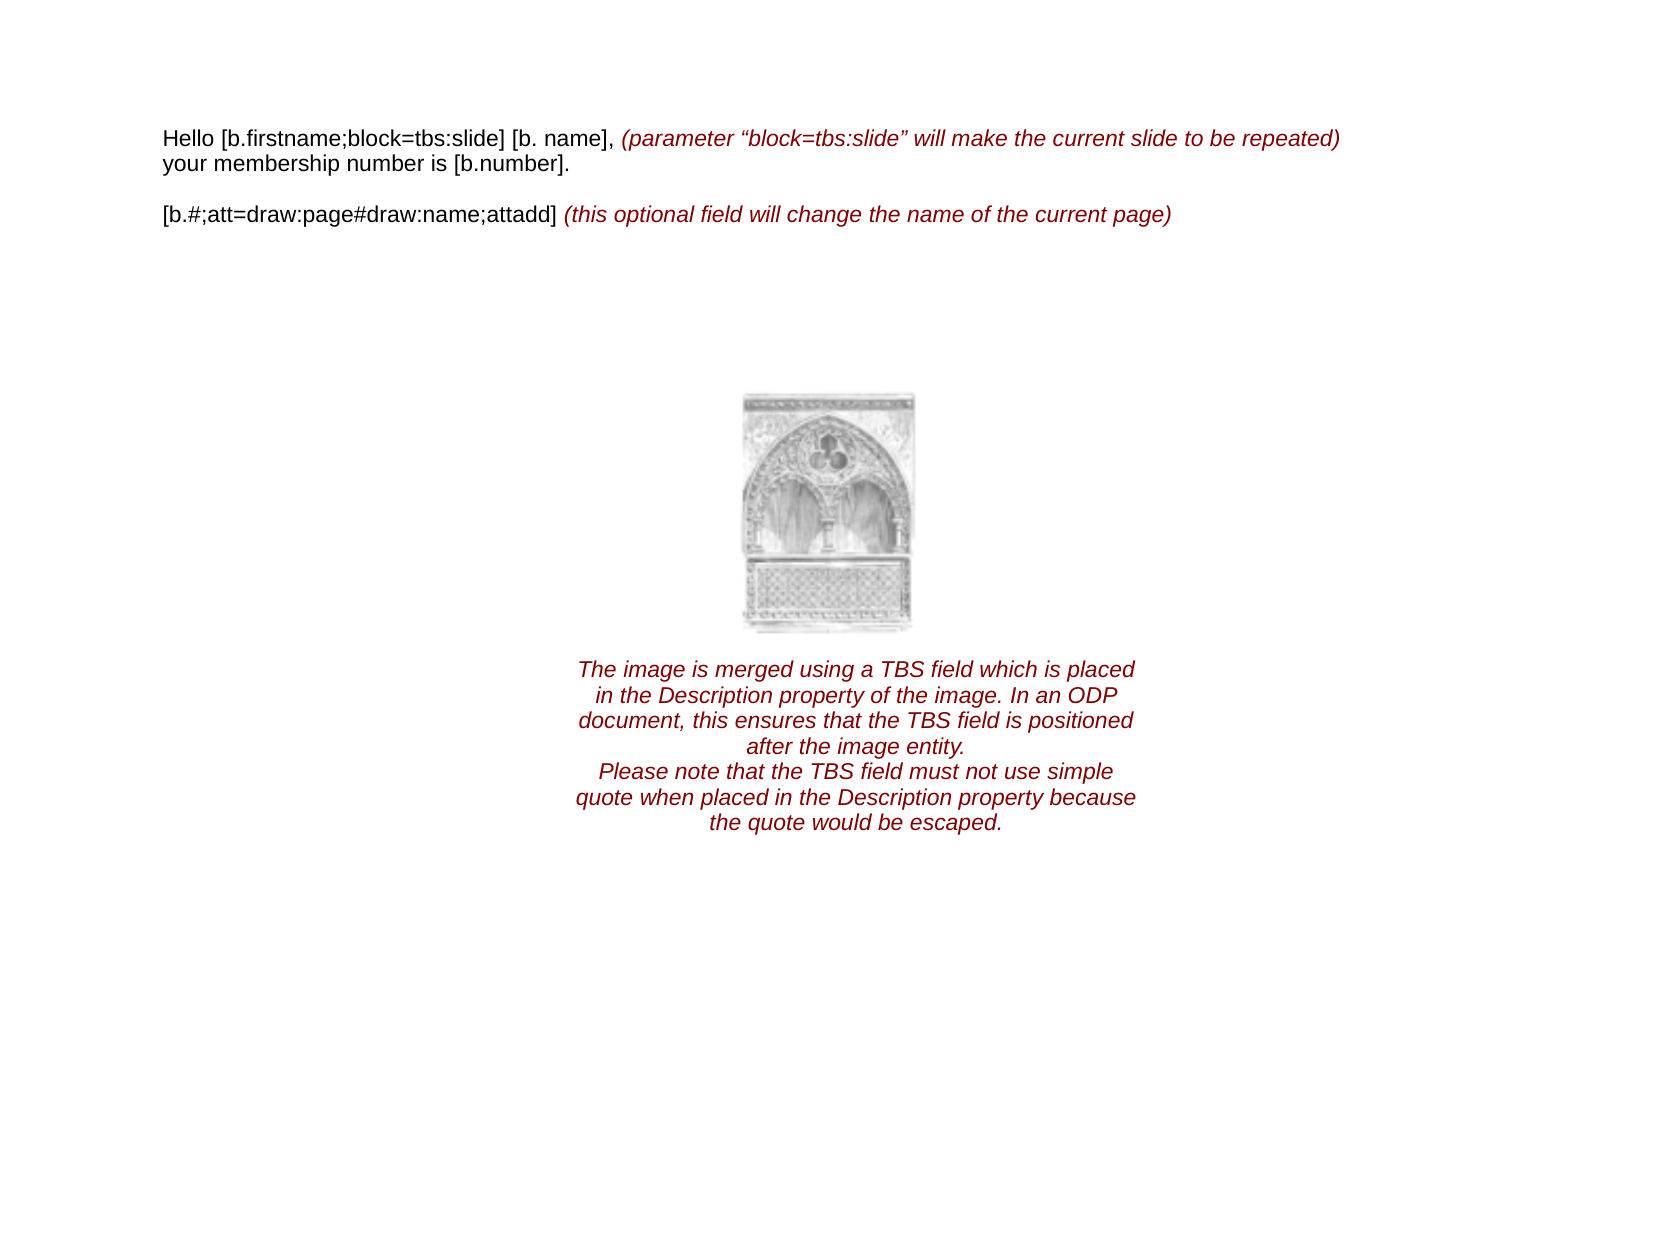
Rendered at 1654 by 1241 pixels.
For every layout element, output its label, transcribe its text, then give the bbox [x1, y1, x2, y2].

text_box The image is merged using a TBS field which is placed in the Description property of the image. In an ODP document, this ensures that the TBS field is positioned after the image entity. Please note that the TBS field must not use simple quote when placed in the Description property because the quote would be escaped. [561, 649, 1152, 845]
picture [735, 390, 922, 638]
text_box Hello [b.firstname;block=tbs:slide] [b. name], (parameter “block=tbs:slide” will make the current slide to be repeated) your membership number is [b.number]. [b.#;att=draw:page#draw:name;attadd] (this optional field will change the name of the current page) [147, 118, 1536, 266]
